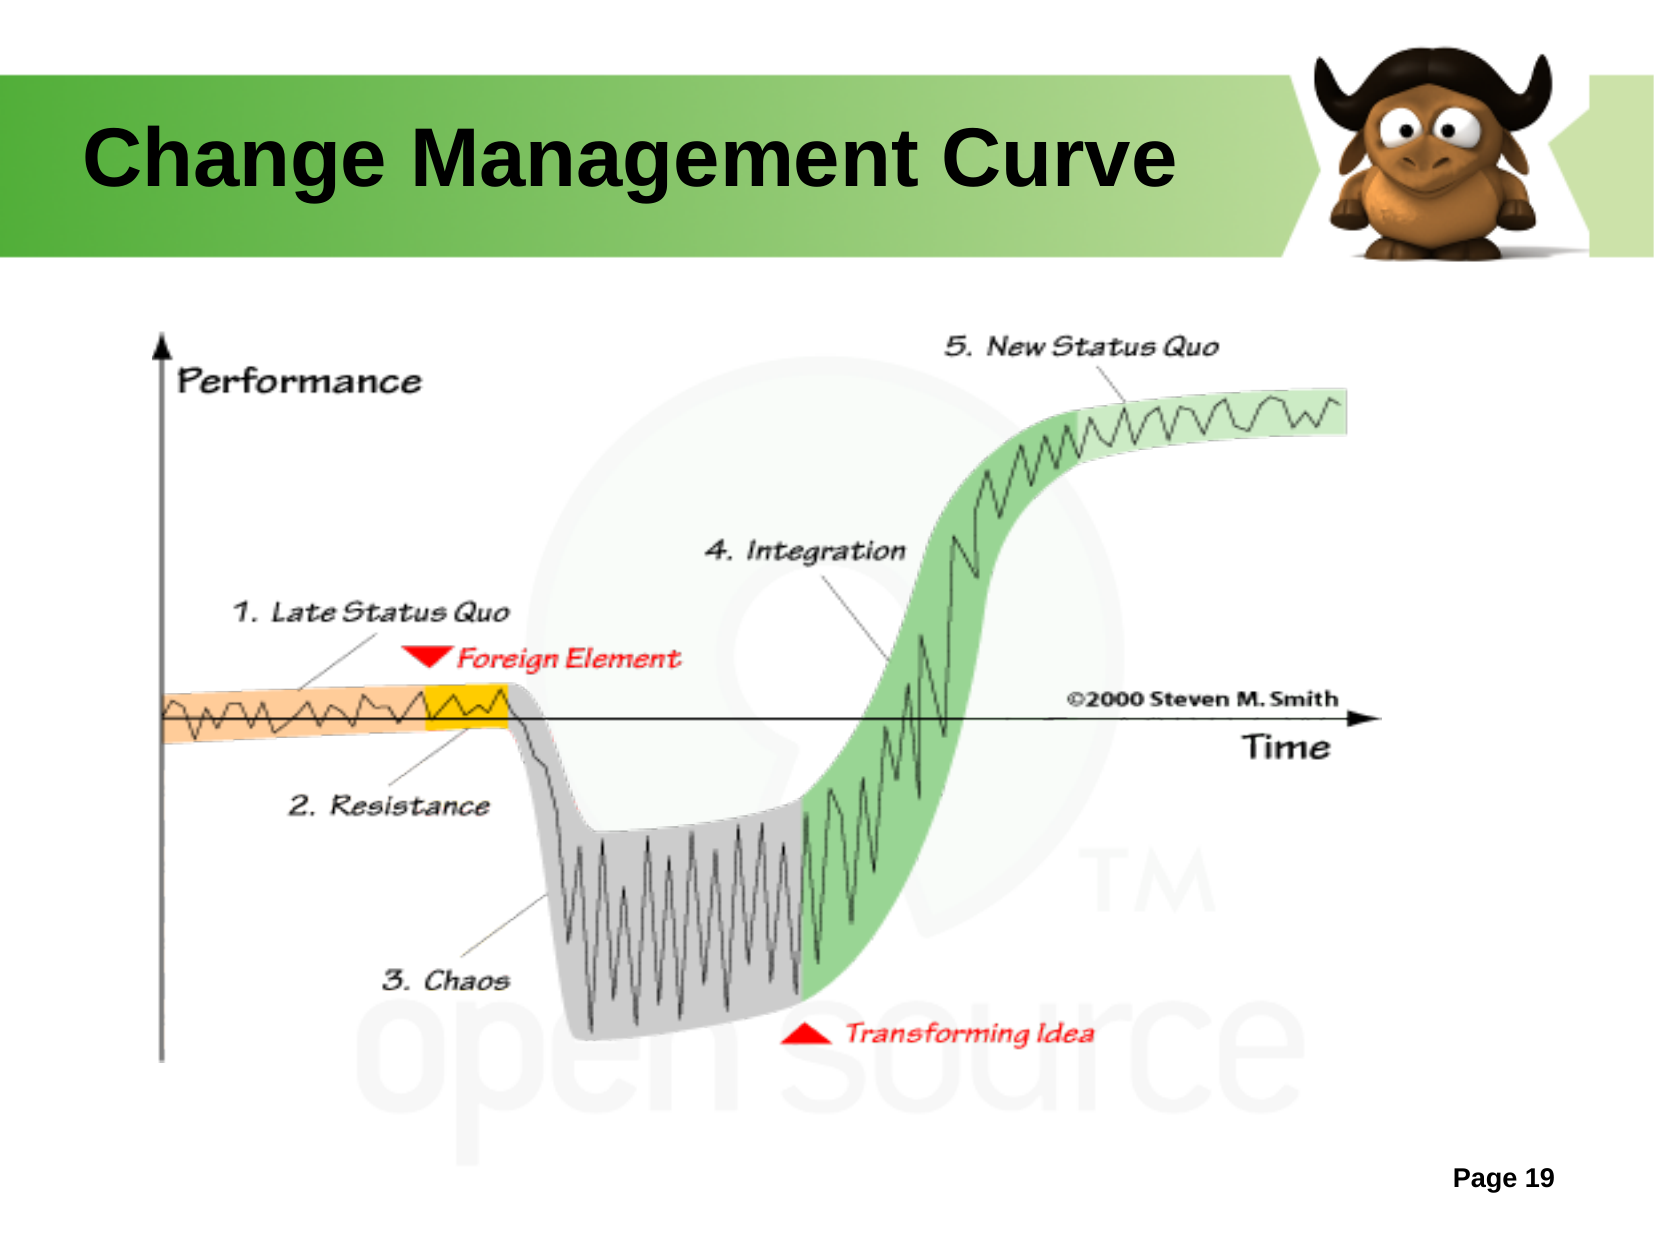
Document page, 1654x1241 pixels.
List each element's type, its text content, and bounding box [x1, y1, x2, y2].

picture [0, 0, 1654, 1241]
title Change Management Curve [82, 49, 1571, 257]
